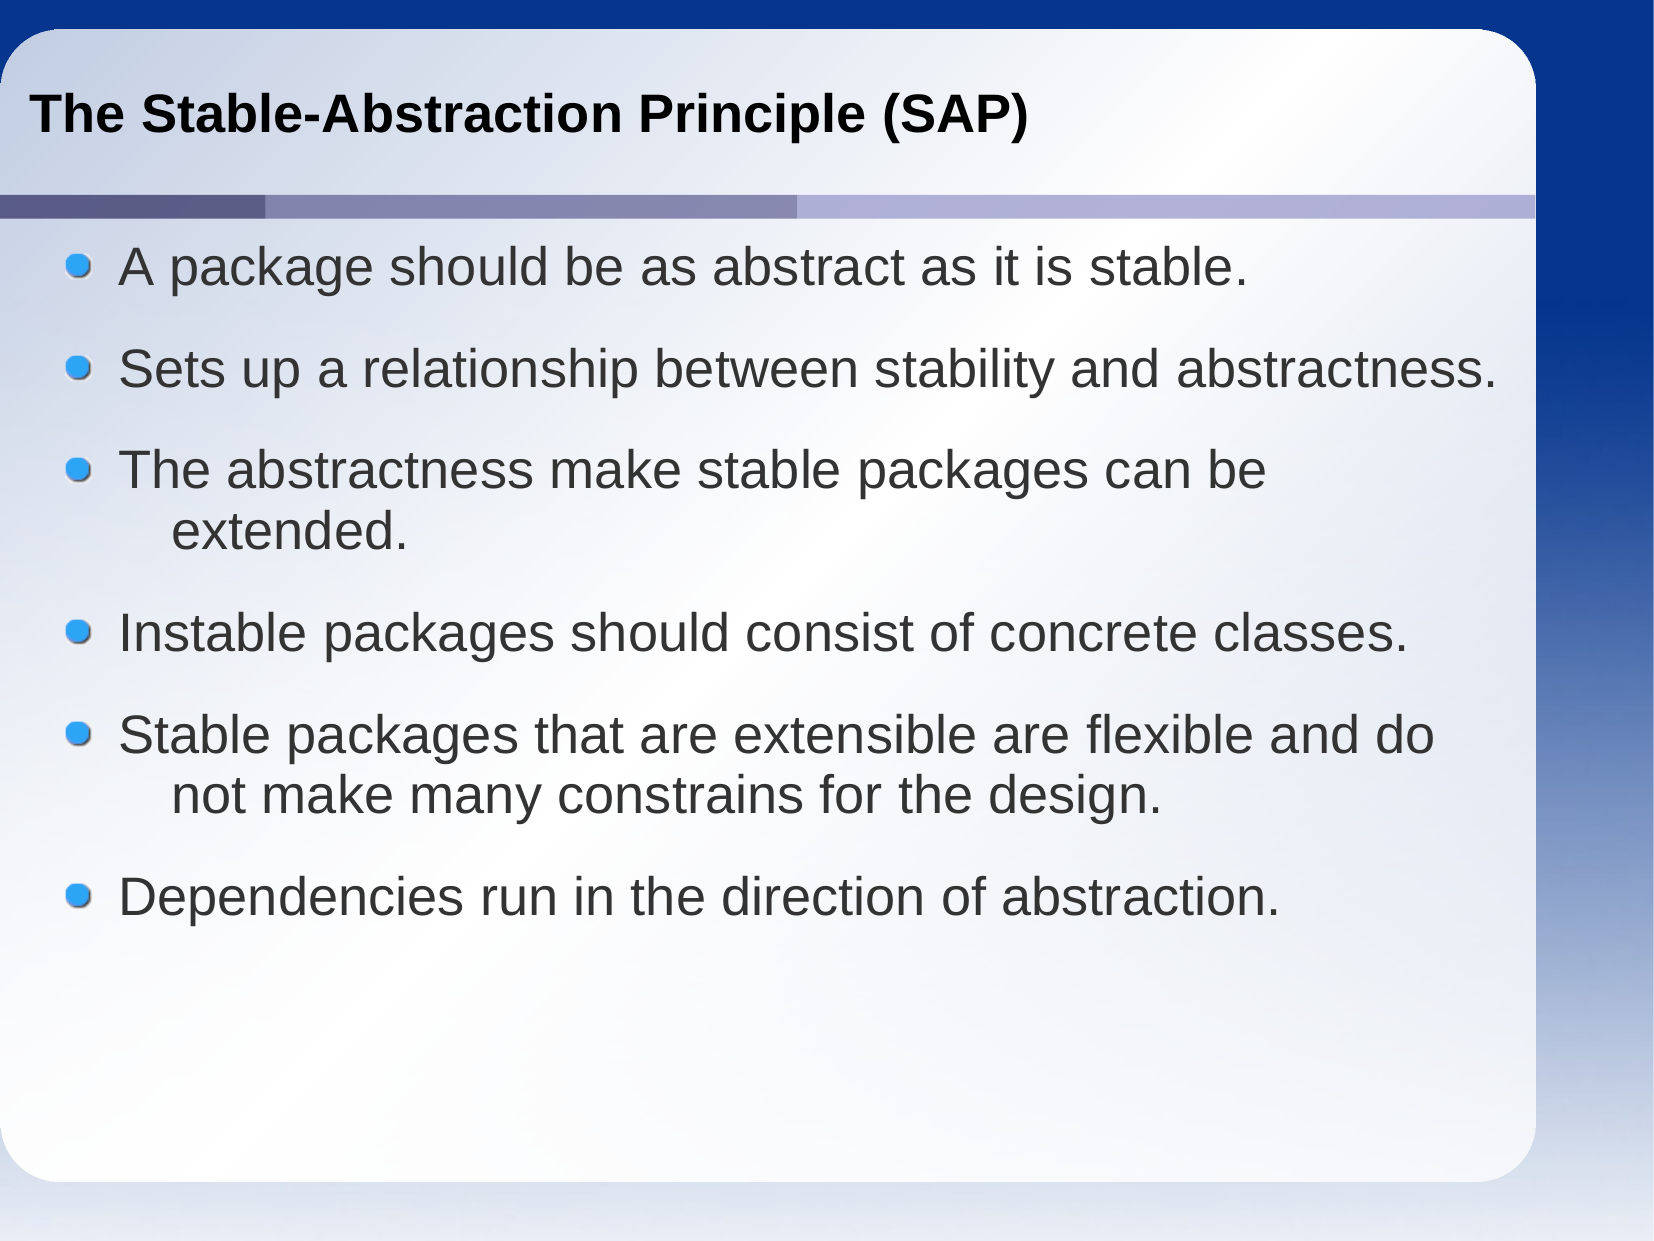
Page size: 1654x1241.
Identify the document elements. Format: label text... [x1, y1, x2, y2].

picture [0, 0, 1654, 1241]
list A package should be as abstract as it is stable. Sets up a relationship between stability and abstractness. The abstractness make stable packages can be extended. Instable packages should consist of concrete classes. Stable packages that are extensible are flexible and do not make many constrains for the design. Dependencies run in the direction of abstraction. [29, 236, 1506, 1152]
title The Stable-Abstraction Principle (SAP) [29, 49, 1506, 178]
